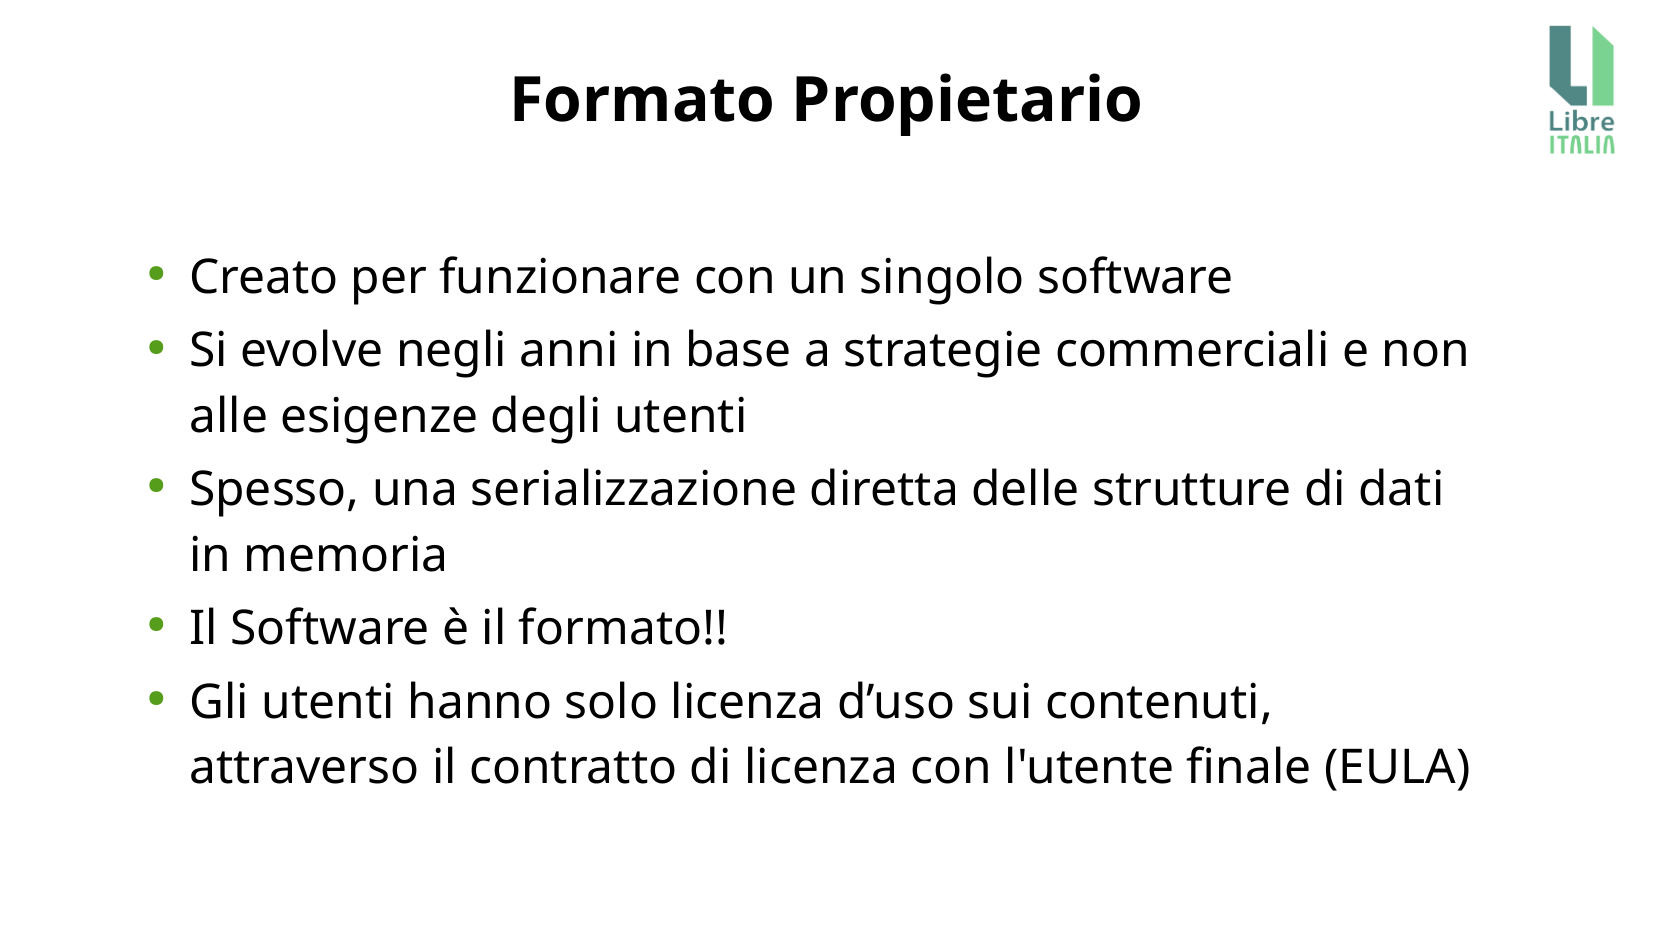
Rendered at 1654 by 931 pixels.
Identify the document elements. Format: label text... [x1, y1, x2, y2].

picture [1529, 23, 1632, 158]
title Formato Propietario [129, 44, 1525, 151]
list Creato per funzionare con un singolo software Si evolve negli anni in base a strategie commerciali e non alle esigenze degli utenti Spesso, una serializzazione diretta delle strutture di dati in memoria Il Software è il formato!! Gli utenti hanno solo licenza d’uso sui contenuti, attraverso il contratto di licenza con l'utente finale (EULA) [129, 242, 1477, 863]
